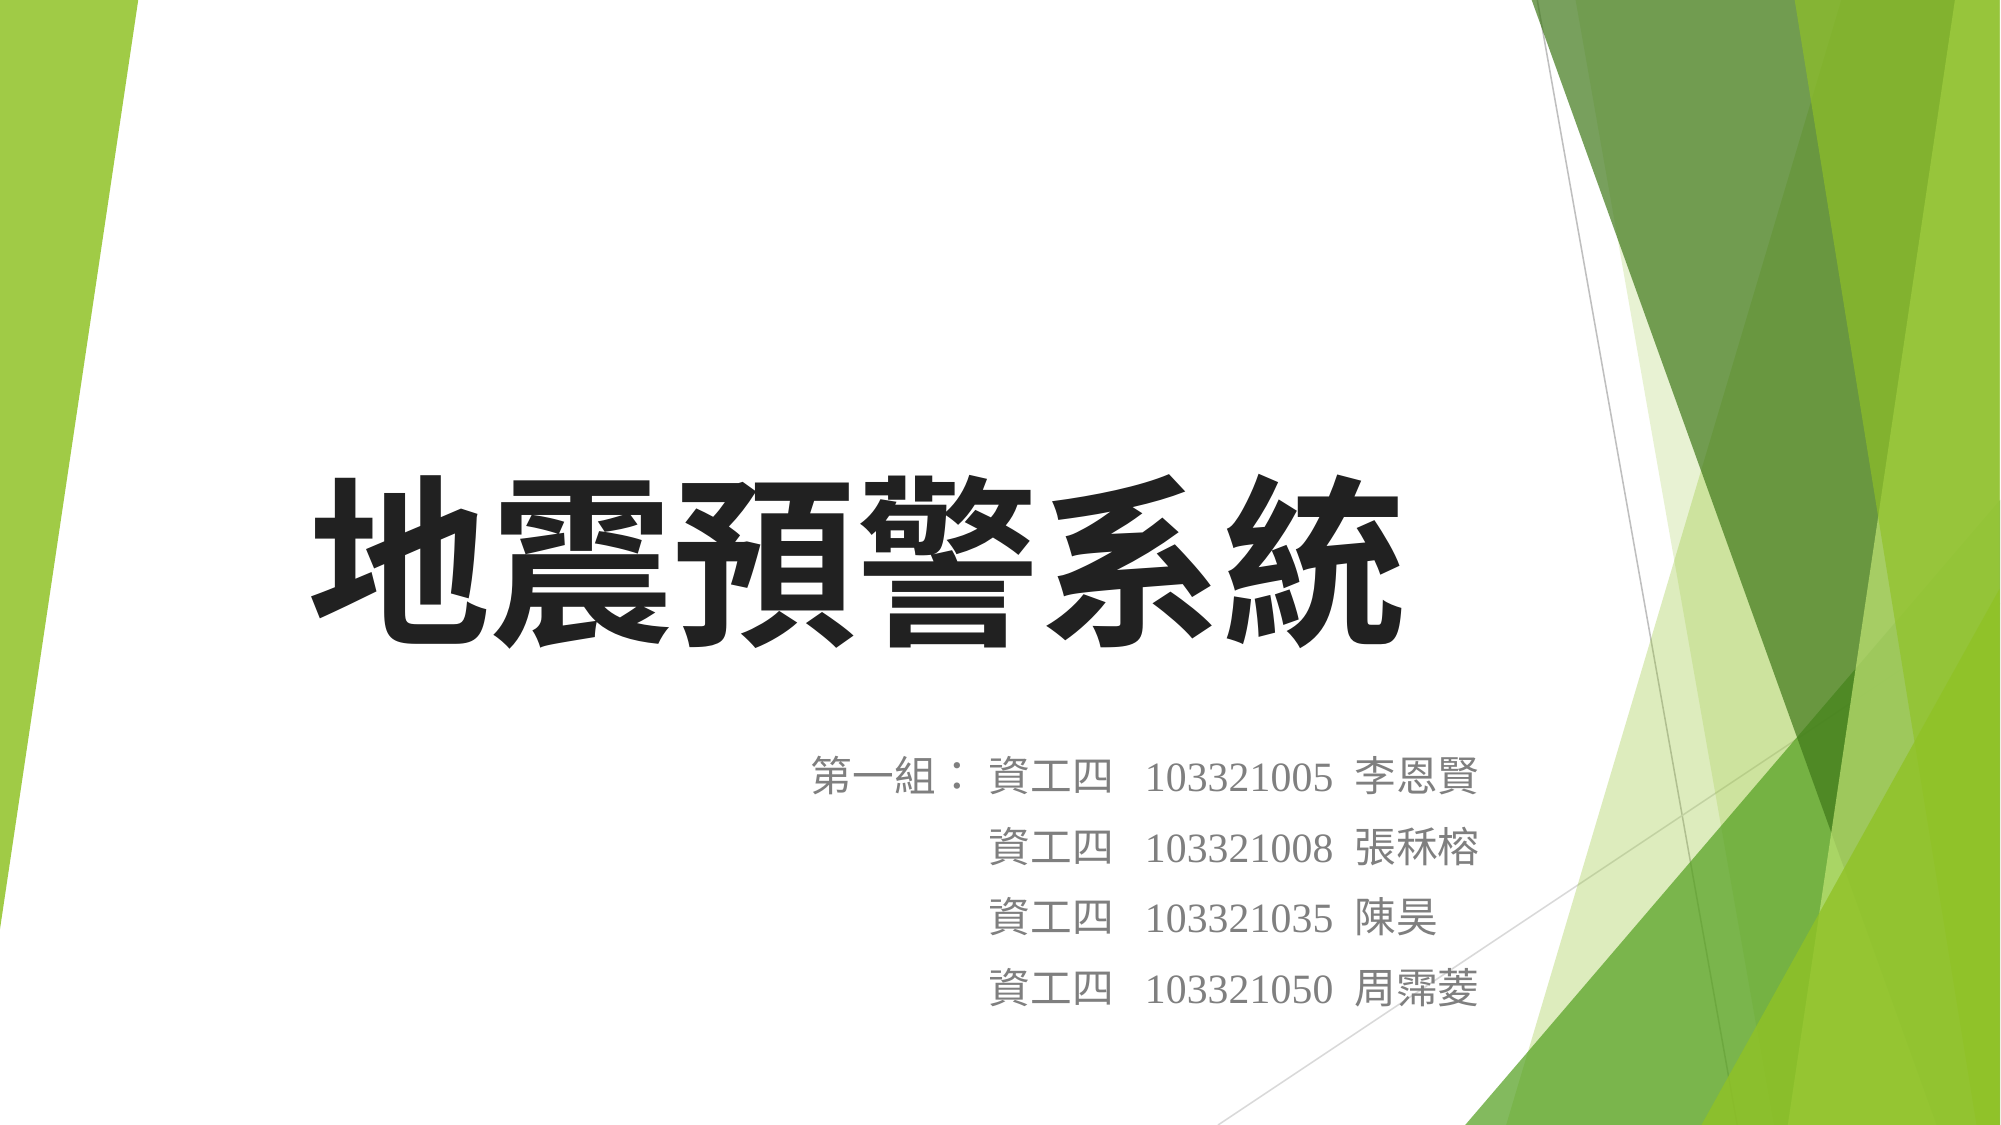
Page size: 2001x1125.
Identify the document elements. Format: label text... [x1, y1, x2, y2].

text_box 第一組： [795, 741, 1037, 816]
title 地震預警系統 [265, 447, 1448, 670]
text_box 資工四 103321005 李恩賢 資工四 103321008 張秝榕 資工四 103321035 陳昊 資工四 103321050 周霈菱 [973, 741, 1698, 1095]
